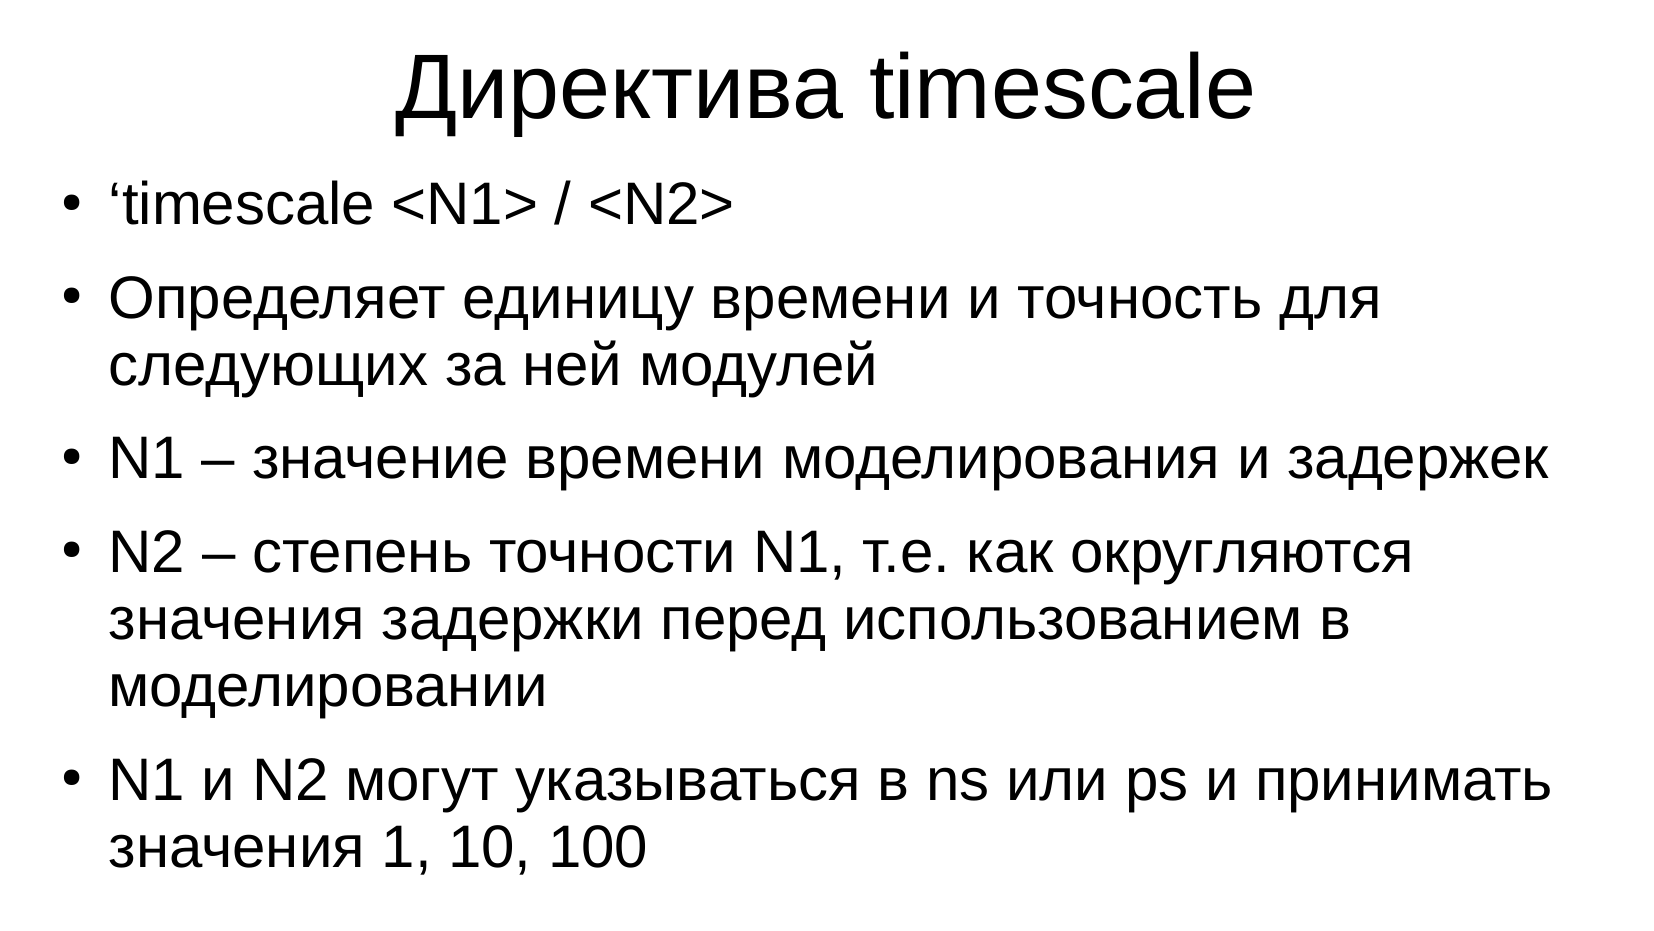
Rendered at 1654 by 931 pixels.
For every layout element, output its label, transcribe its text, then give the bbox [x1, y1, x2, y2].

title Директива timescale [82, 9, 1571, 165]
list ‘timescale <N1> / <N2> Определяет единицу времени и точность для следующих за ней модулей N1 – значение времени моделирования и задержек N2 – степень точности N1, т.е. как округляются значения задержки перед использованием в моделировании N1 и N2 могут указываться в ns или ps и принимать значения 1, 10, 100 [45, 170, 1591, 886]
